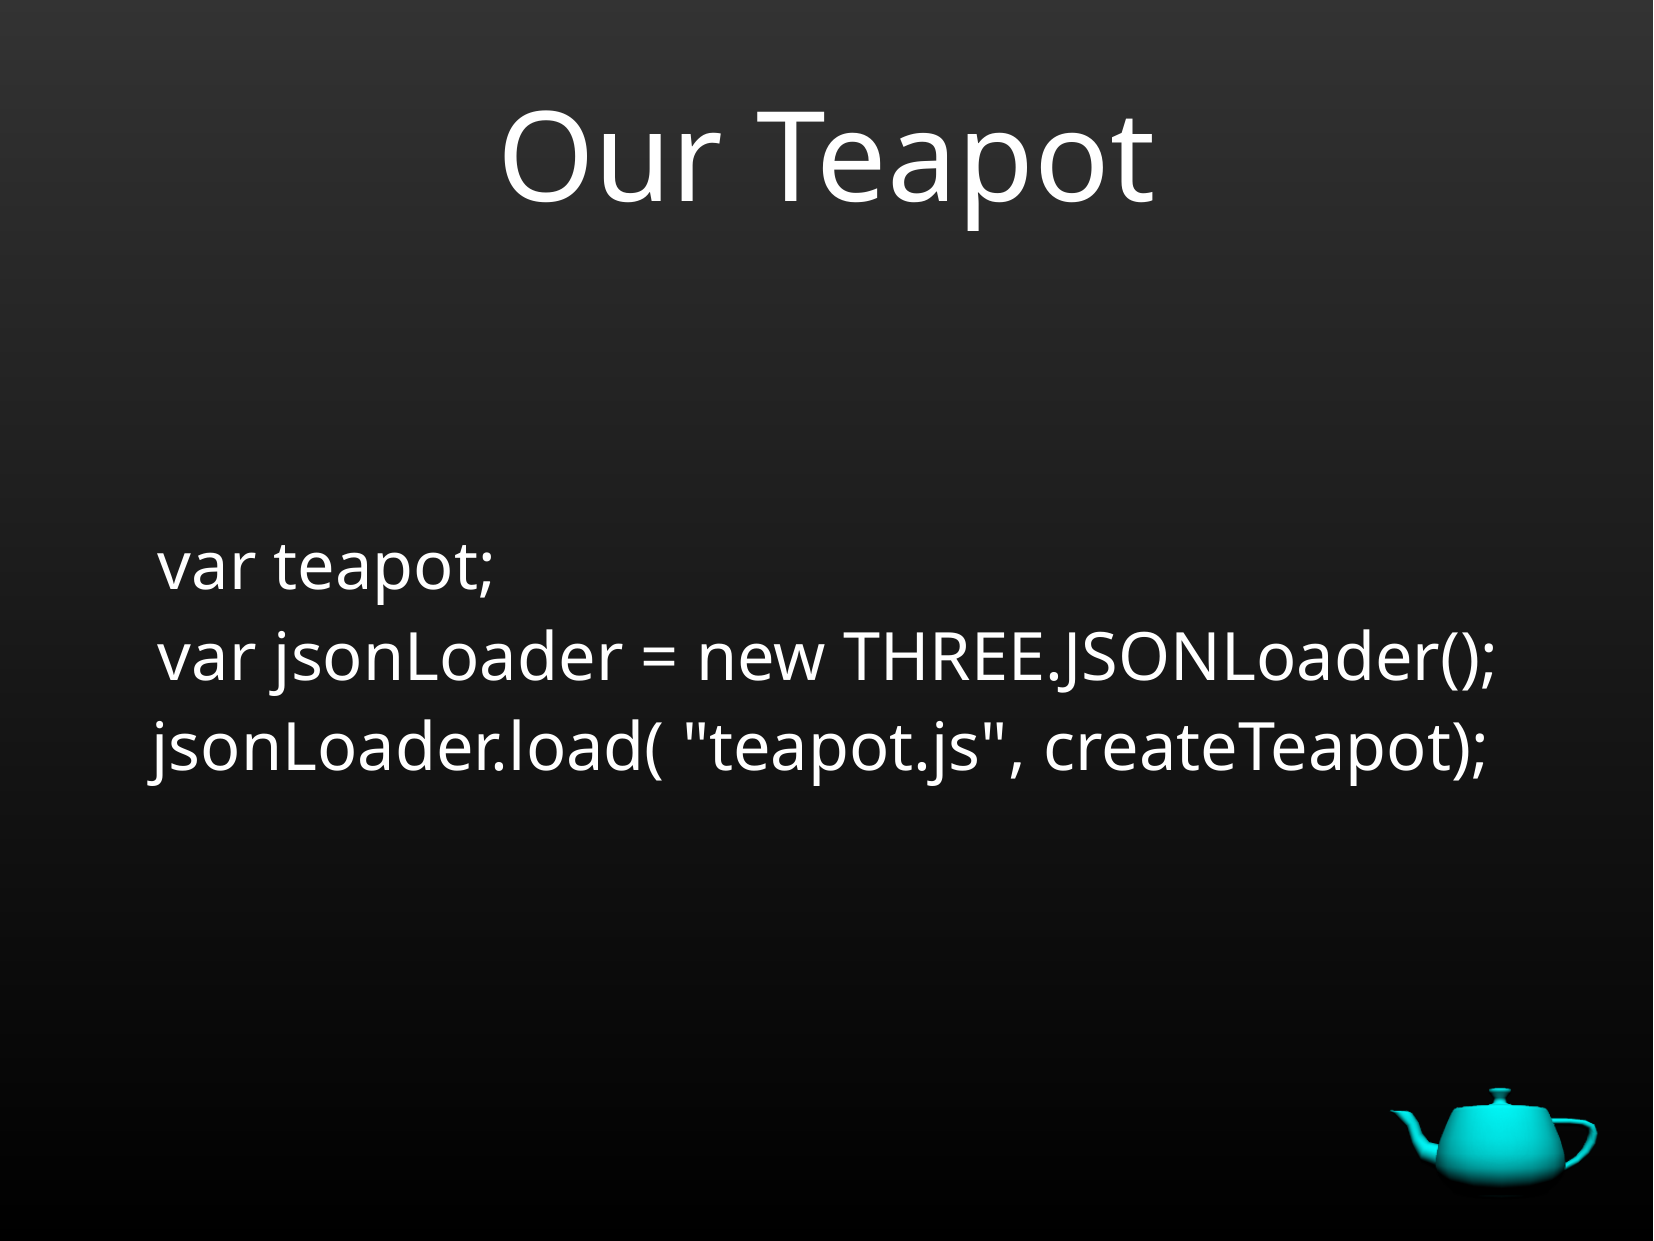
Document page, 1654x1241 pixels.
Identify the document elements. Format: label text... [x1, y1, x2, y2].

title Our Teapot [82, 56, 1571, 250]
picture [1387, 1085, 1600, 1201]
subtitle var teapot; var jsonLoader = new THREE.JSONLoader(); jsonLoader.load( "teapot.js", createTeapot); [82, 297, 1571, 1102]
